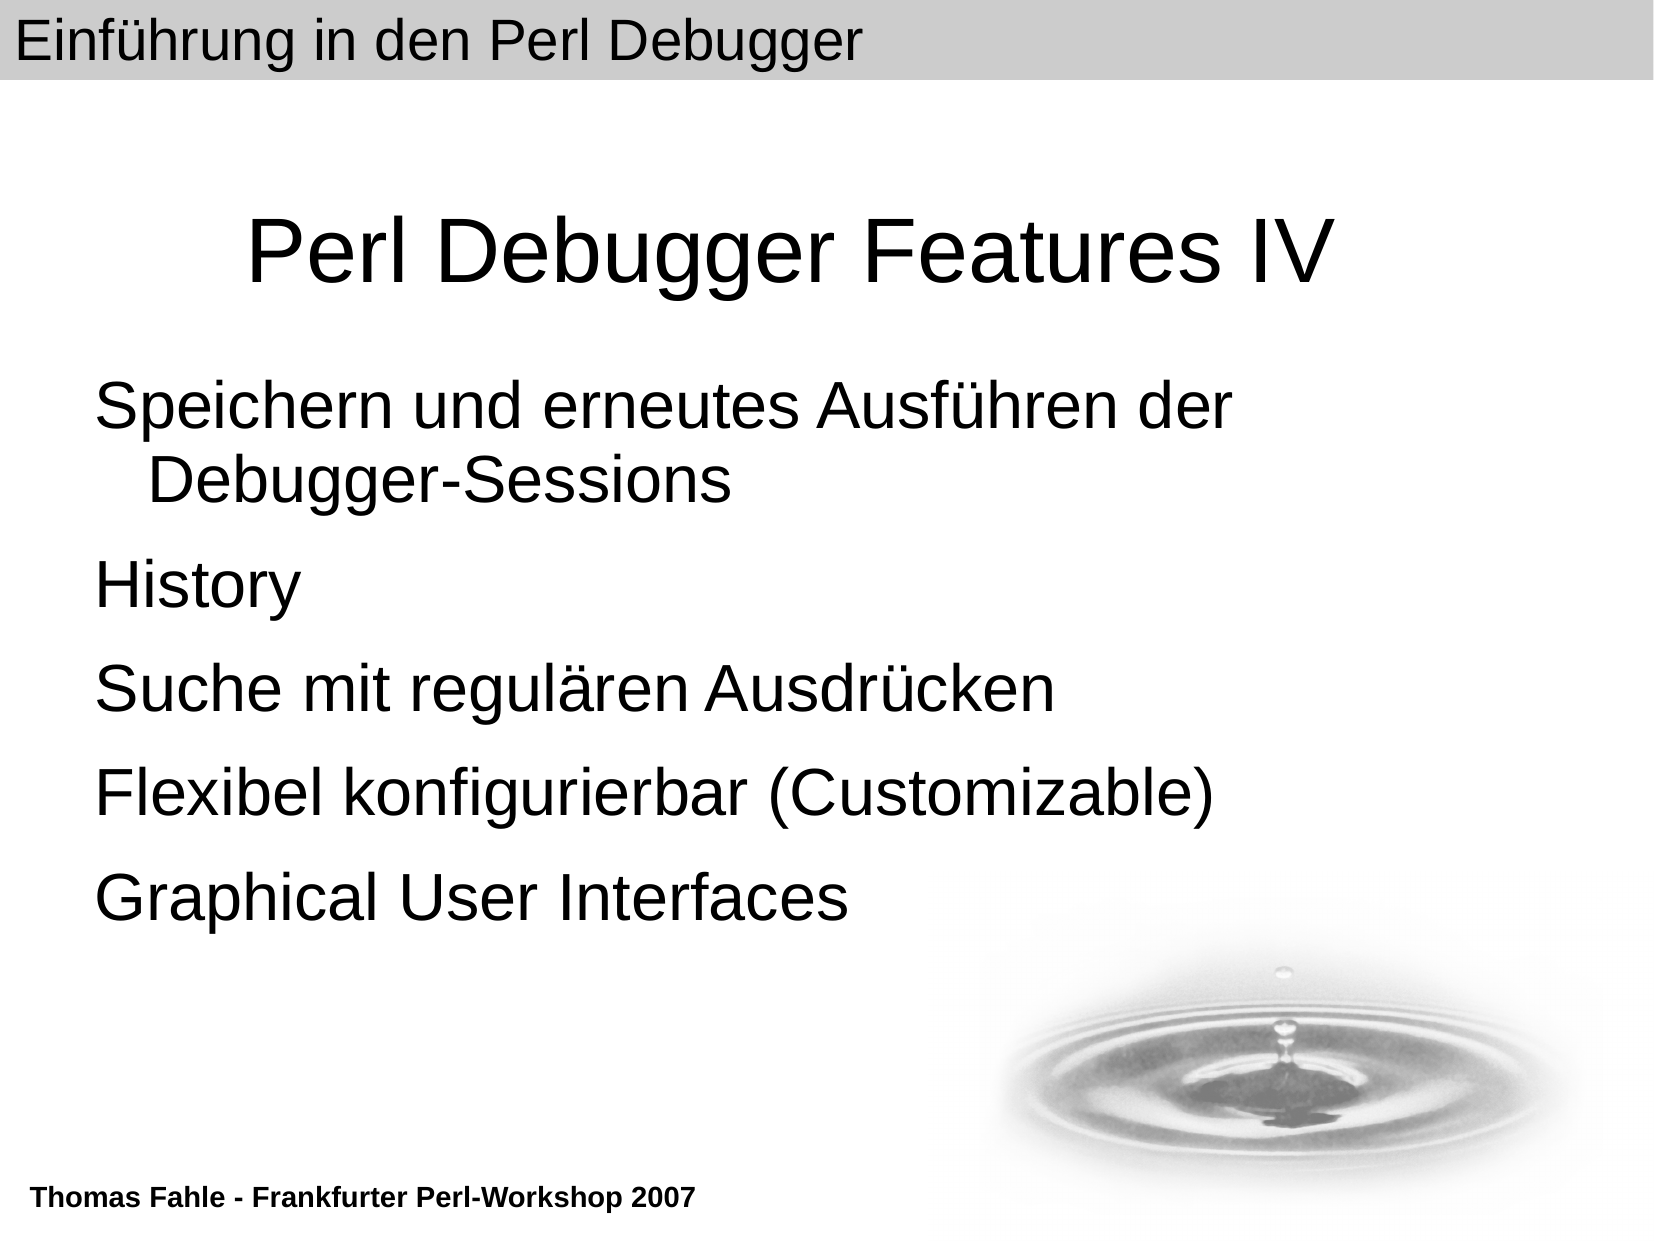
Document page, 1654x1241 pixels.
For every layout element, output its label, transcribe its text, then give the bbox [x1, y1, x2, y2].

list Speichern und erneutes Ausführen der Debugger-Sessions History Suche mit regulären Ausdrücken Flexibel konfigurierbar (Customizable) Graphical User Interfaces [76, 367, 1565, 975]
title Perl Debugger Features IV [47, 147, 1536, 355]
picture [0, 80, 1654, 1241]
